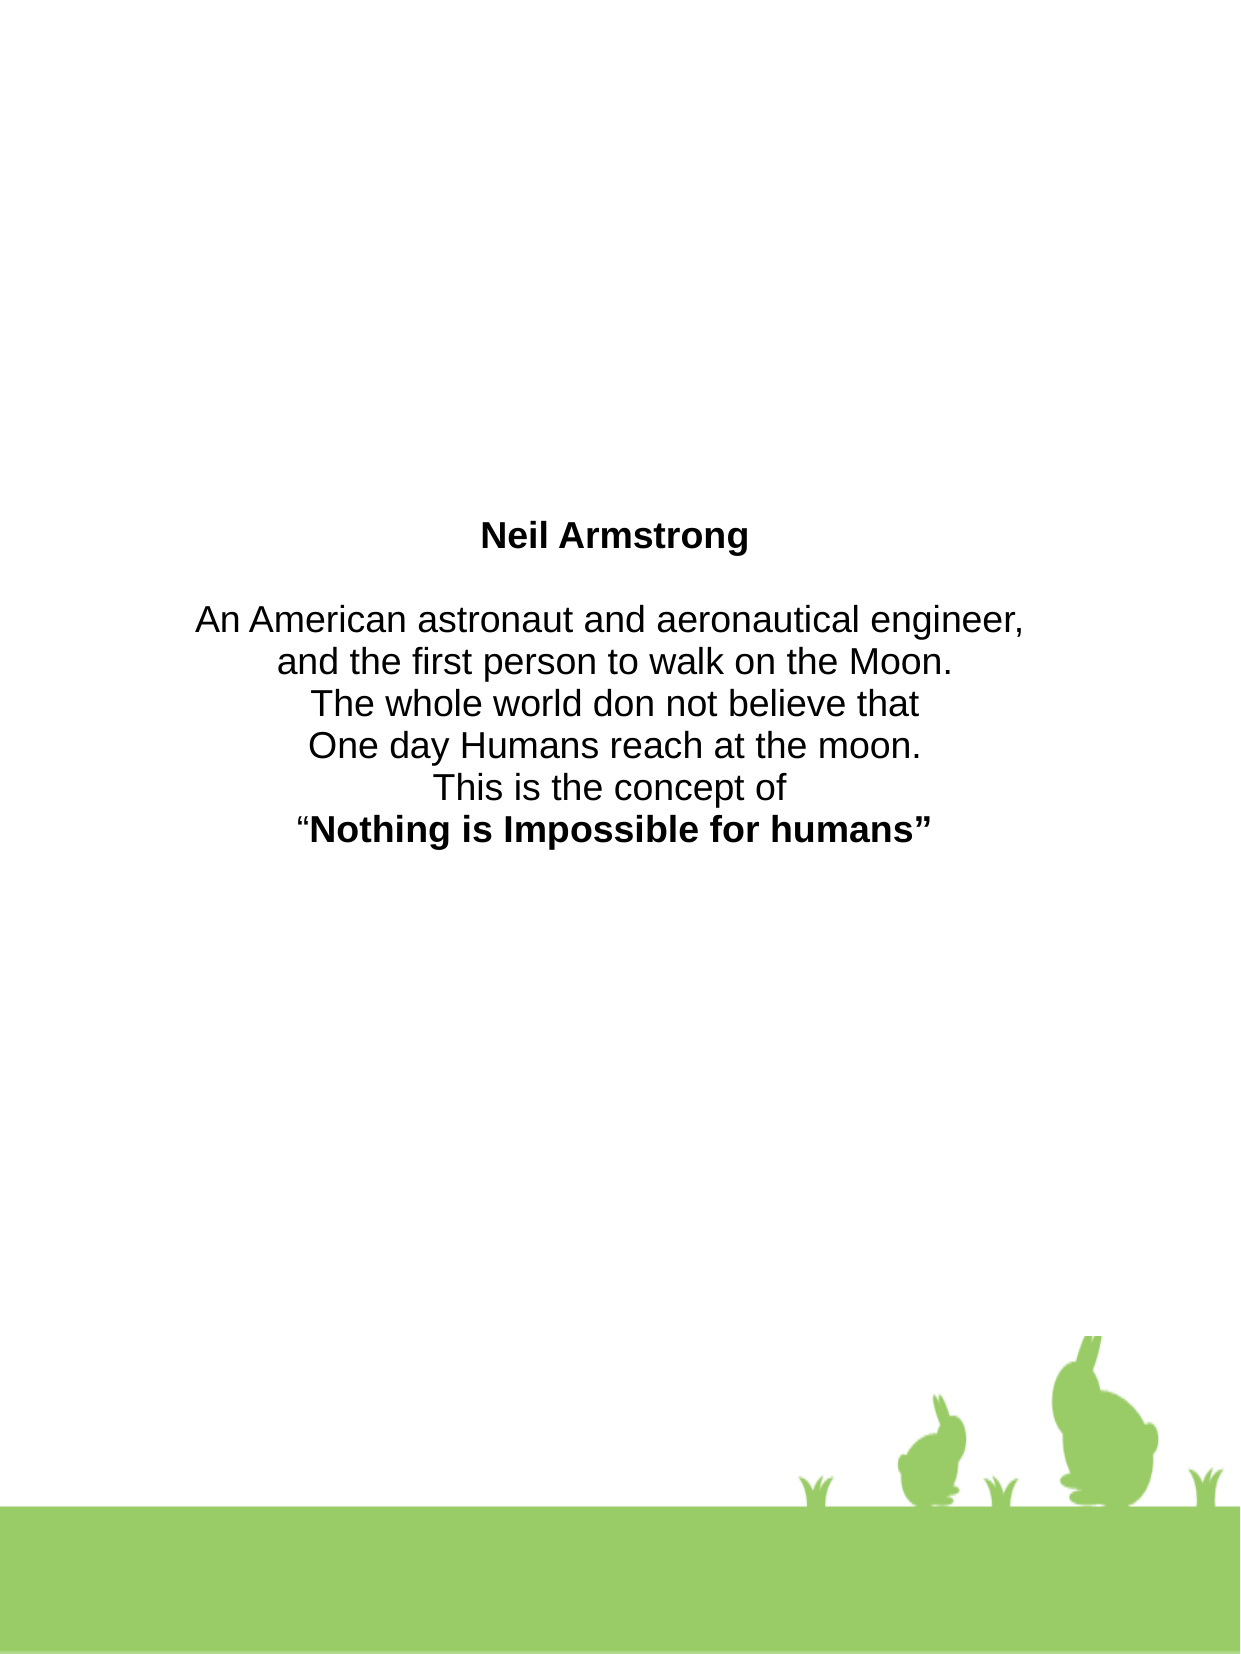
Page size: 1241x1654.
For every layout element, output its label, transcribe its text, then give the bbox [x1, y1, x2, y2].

picture [0, 0, 1241, 1654]
text_box Neil Armstrong An American astronaut and aeronautical engineer, and the first person to walk on the Moon. The whole world don not believe that One day Humans reach at the moon. This is the concept of “Nothing is Impossible for humans” [30, 30, 1201, 1336]
